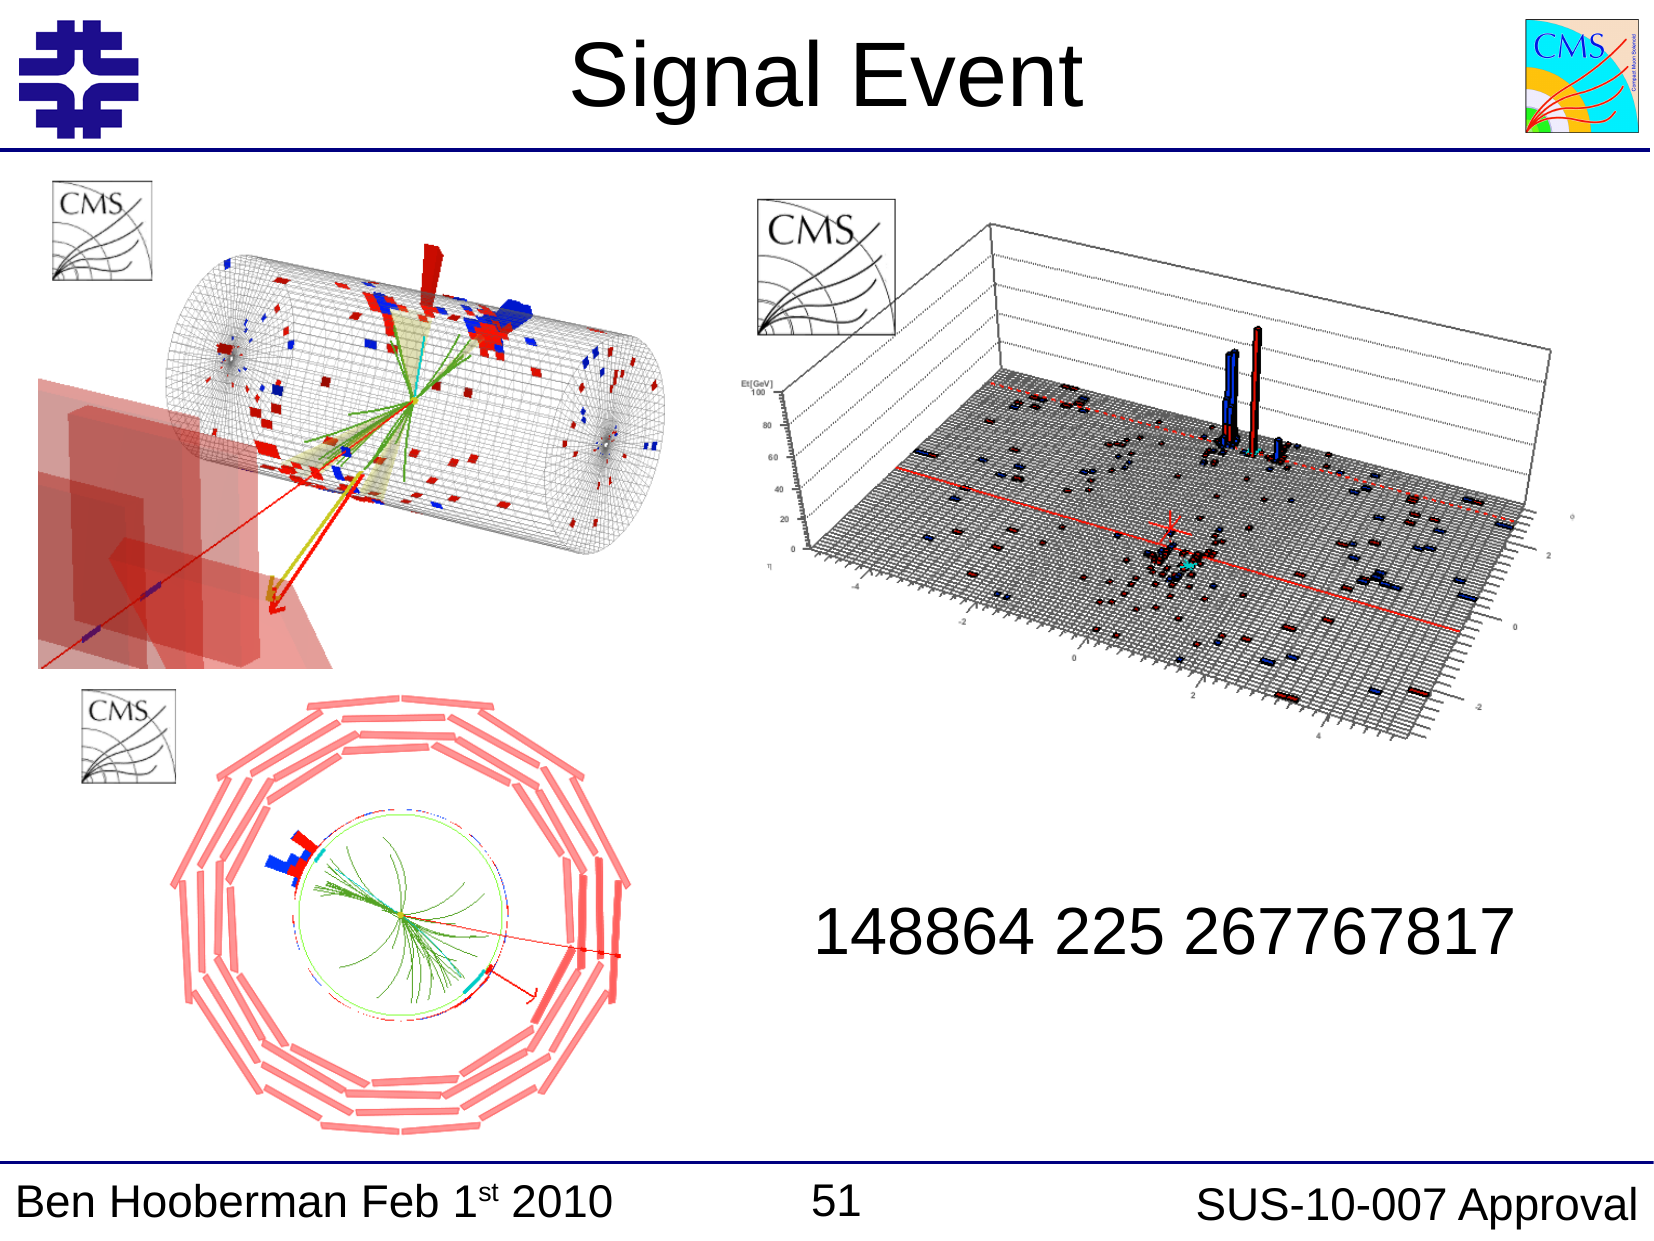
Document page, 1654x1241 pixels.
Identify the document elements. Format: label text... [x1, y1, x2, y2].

picture [38, 171, 1608, 868]
picture [68, 680, 733, 1150]
text_box 148864 225 267767817 [799, 886, 1599, 985]
title Signal Event [0, 0, 1654, 151]
